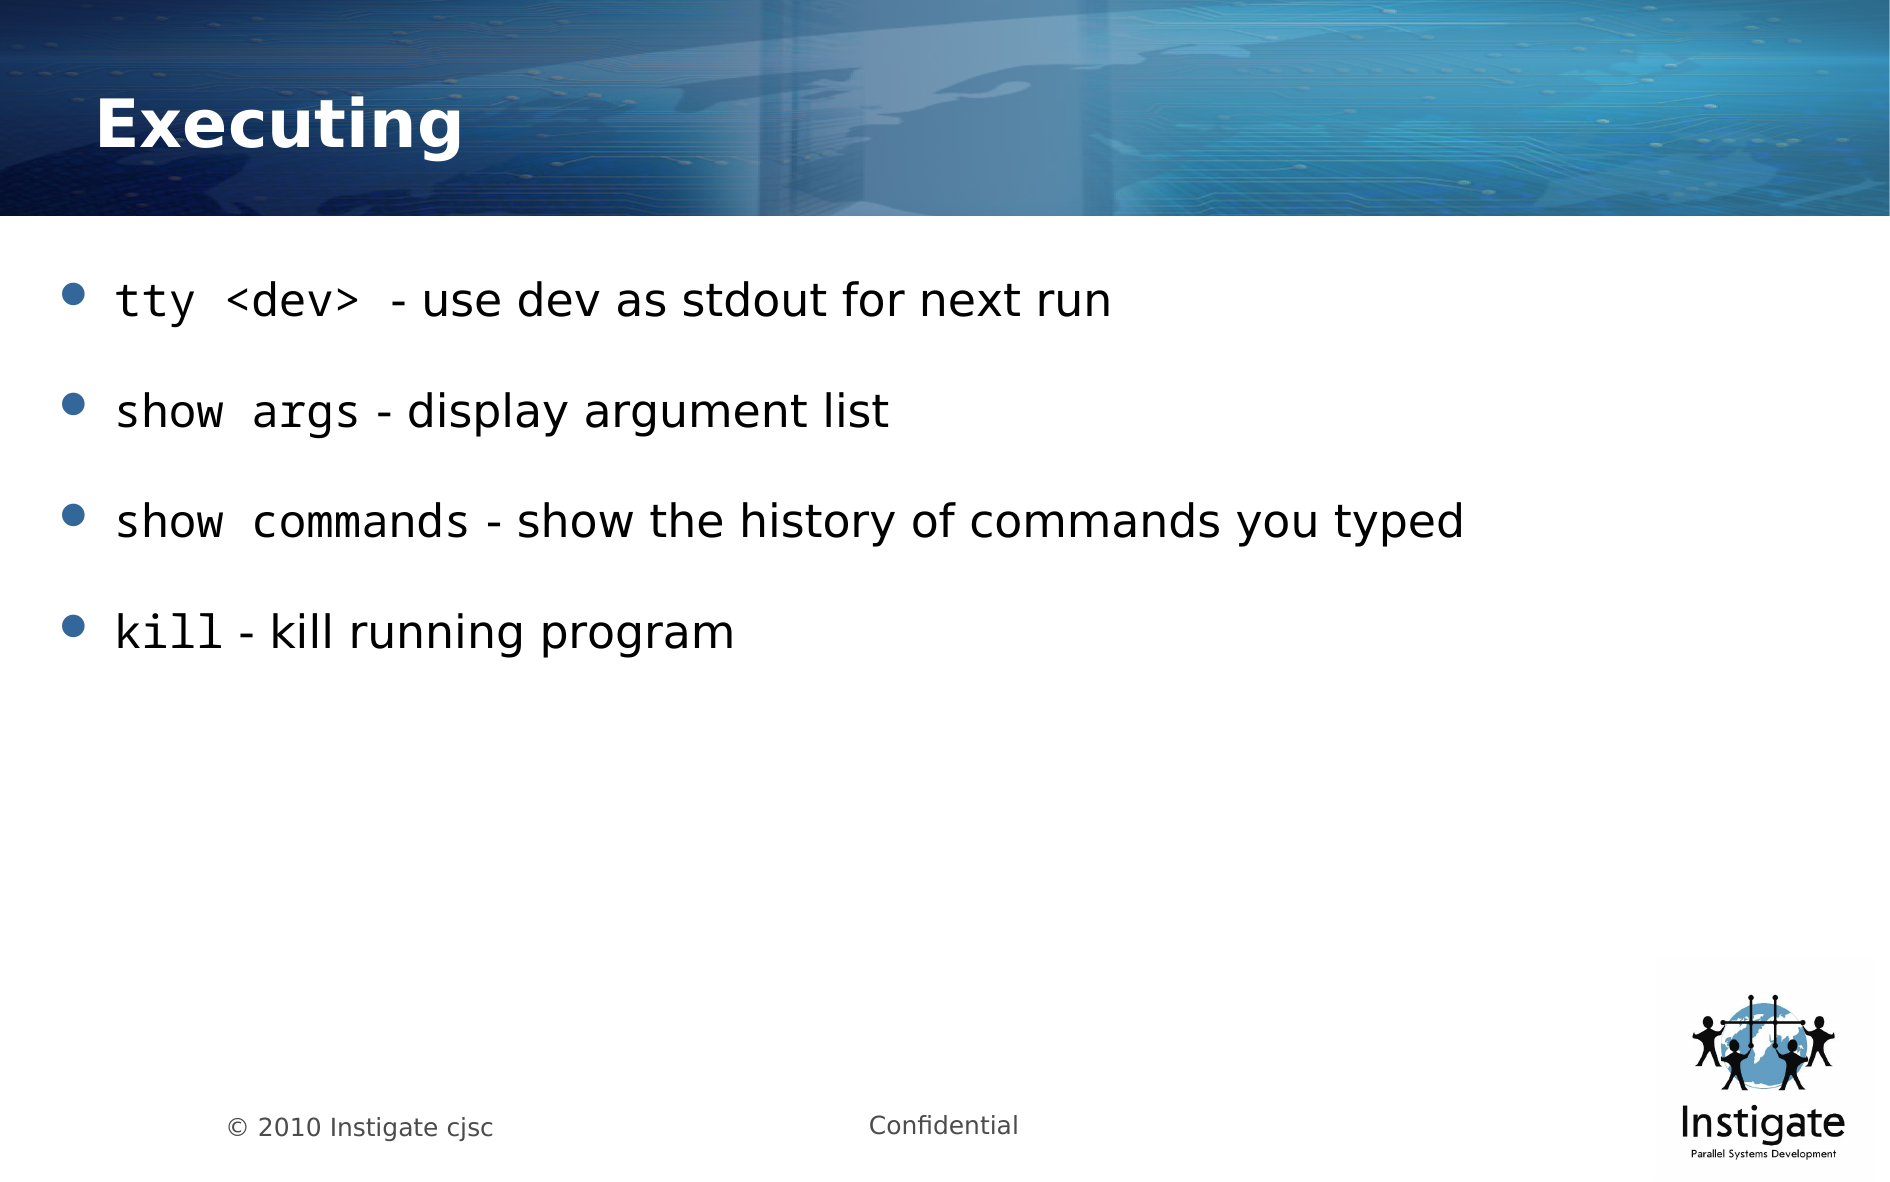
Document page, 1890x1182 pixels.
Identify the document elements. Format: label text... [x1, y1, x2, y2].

picture [0, 0, 1890, 216]
title Executing [94, 54, 1793, 210]
list tty <dev> - use dev as stdout for next run show args - display argument list show commands - show the history of commands you typed kill - kill running program [59, 236, 1831, 1001]
picture [1650, 956, 1876, 1182]
